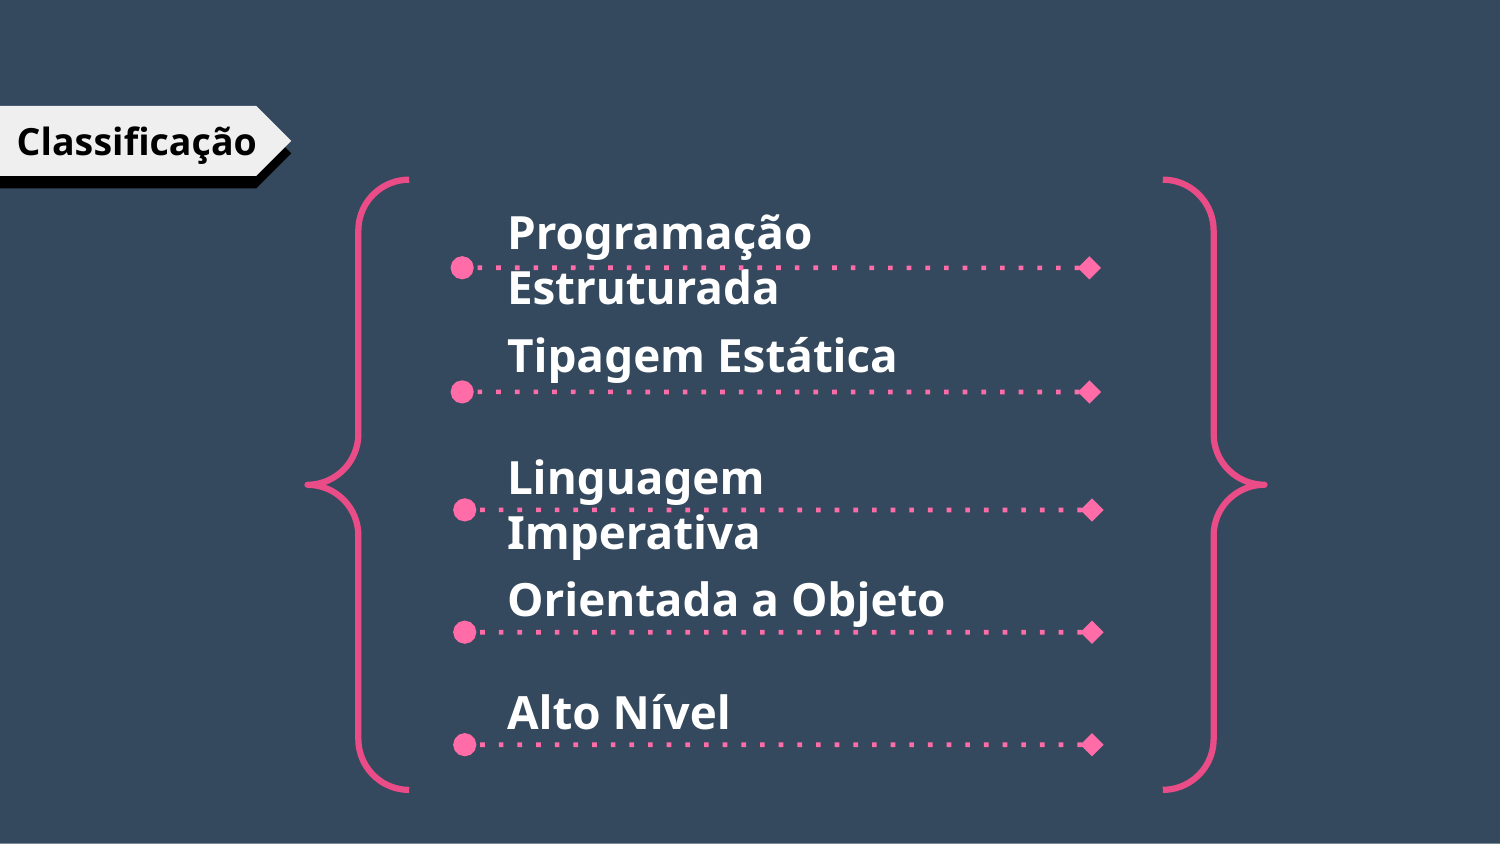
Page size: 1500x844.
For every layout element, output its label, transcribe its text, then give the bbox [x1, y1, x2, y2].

text_box Linguagem Imperativa [492, 433, 1028, 519]
text_box Orientada a Objeto [492, 555, 1028, 641]
text_box Origem [0, 148, 292, 189]
text_box Classificação [0, 105, 292, 176]
text_box [0, 0, 1500, 844]
text_box Programação Estruturada [492, 188, 1028, 274]
text_box Tipagem Estática [492, 311, 1028, 397]
text_box Alto Nível [492, 668, 1028, 754]
